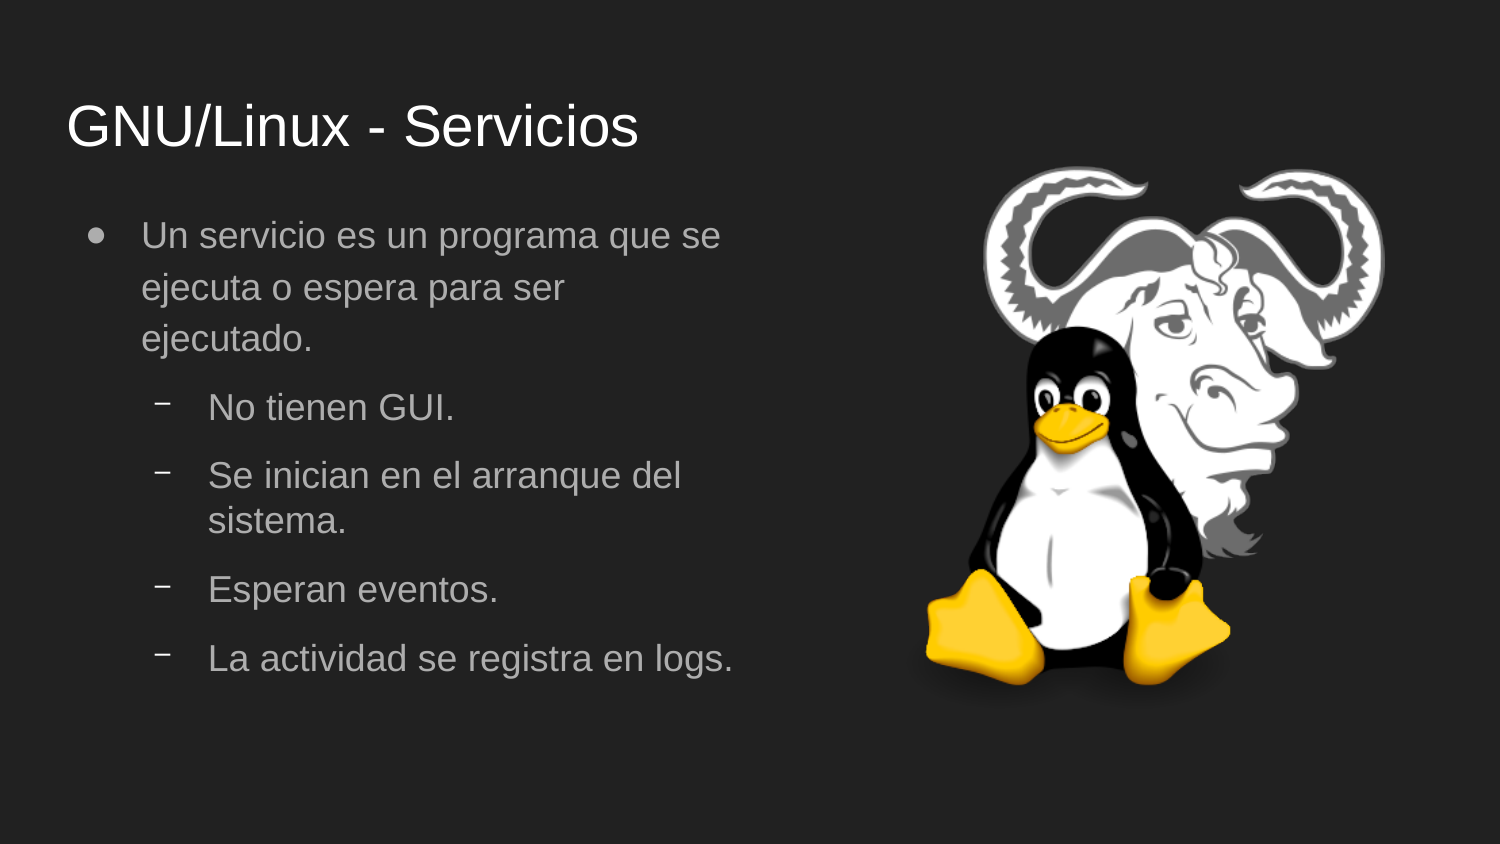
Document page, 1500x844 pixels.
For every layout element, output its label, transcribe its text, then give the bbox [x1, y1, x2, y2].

list Un servicio es un programa que se ejecuta o espera para ser ejecutado. No tienen GUI. Se inician en el arranque del sistema. Esperan eventos. La actividad se registra en logs. [51, 189, 750, 750]
picture [906, 166, 1385, 710]
title GNU/Linux - Servicios [51, 72, 1449, 167]
